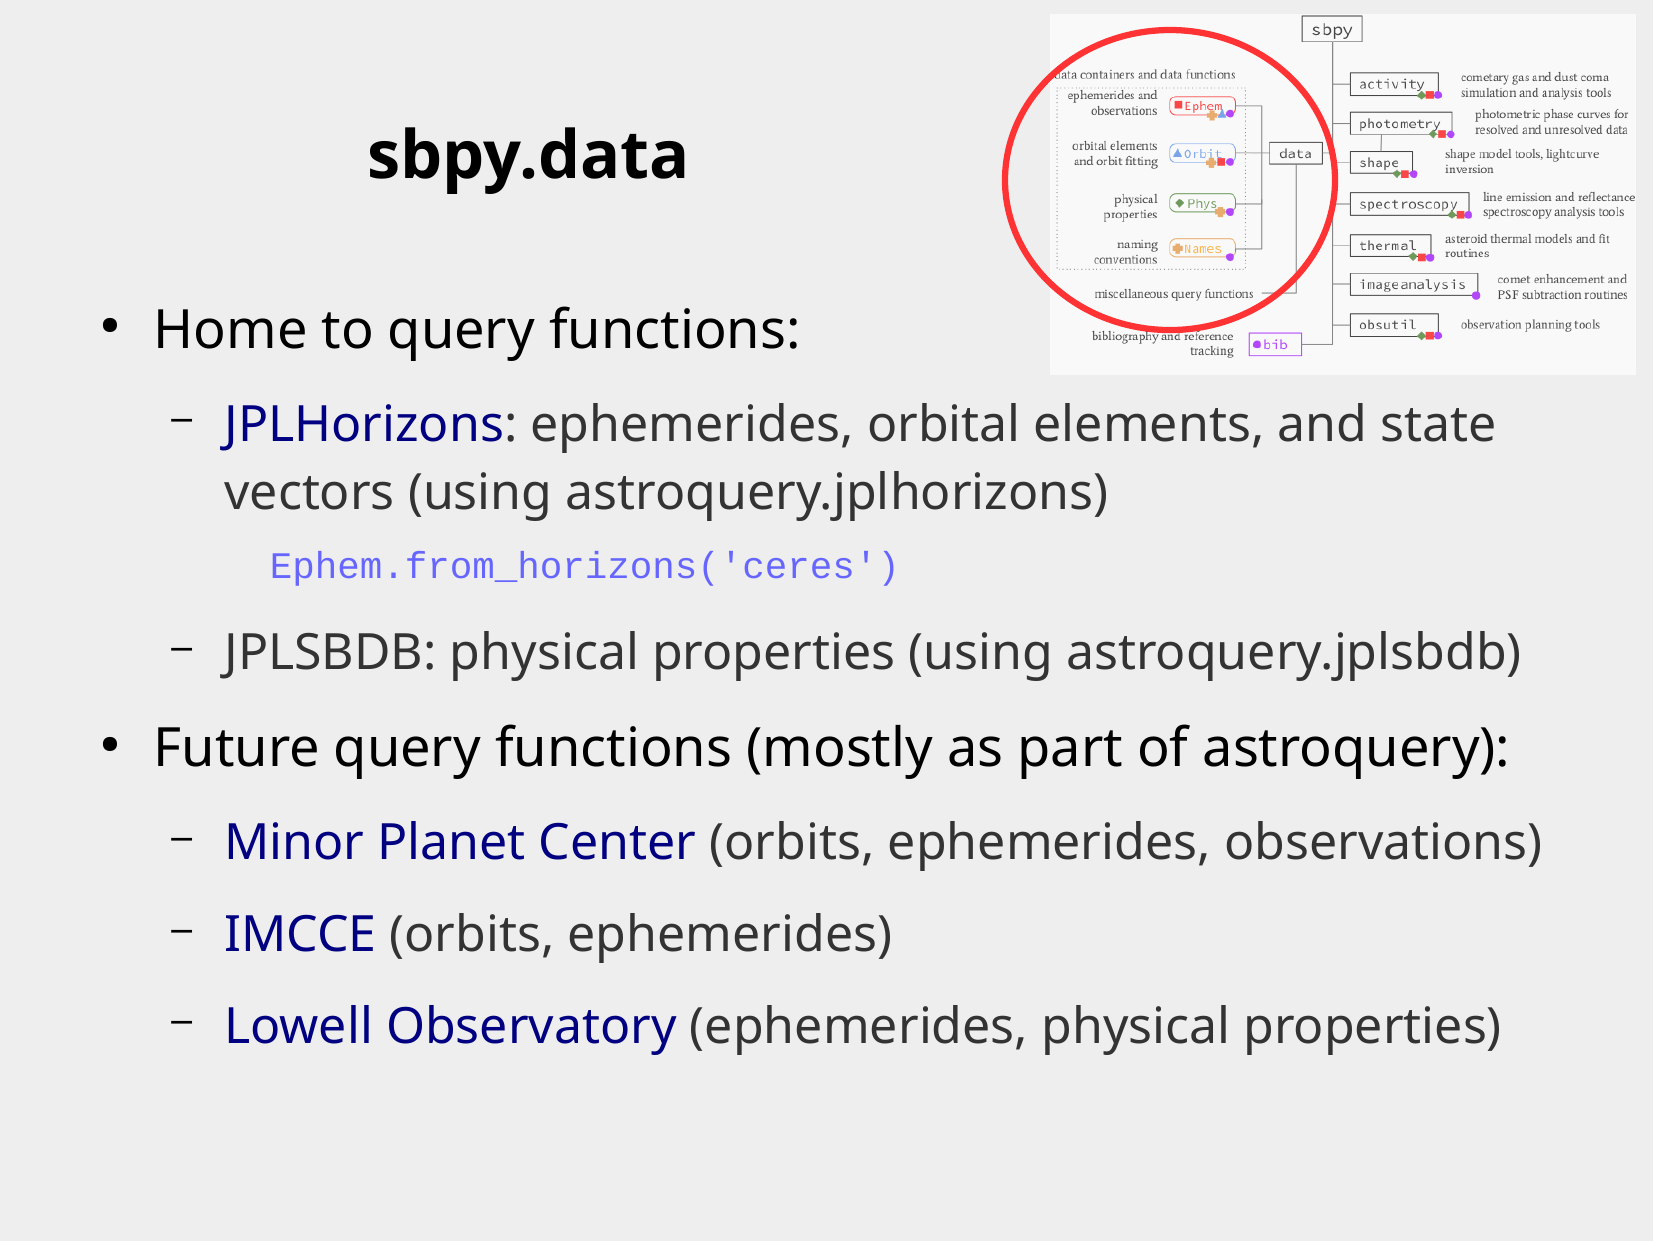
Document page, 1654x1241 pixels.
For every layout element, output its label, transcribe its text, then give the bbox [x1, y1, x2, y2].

picture [1050, 34, 1331, 326]
title sbpy.data [82, 49, 976, 257]
text_box Ephem.from_horizons('ceres') [255, 540, 915, 598]
picture [1050, 15, 1636, 376]
list Home to query functions: JPLHorizons: ephemerides, orbital elements, and state vectors (using astroquery.jplhorizons) JPLSBDB: physical properties (using astroquery.jplsbdb) Future query functions (mostly as part of astroquery): Minor Planet Center (orbits, ephemerides, observations) IMCCE (orbits, ephemerides) Lowell Observatory (ephemerides, physical properties) [82, 290, 1571, 1171]
